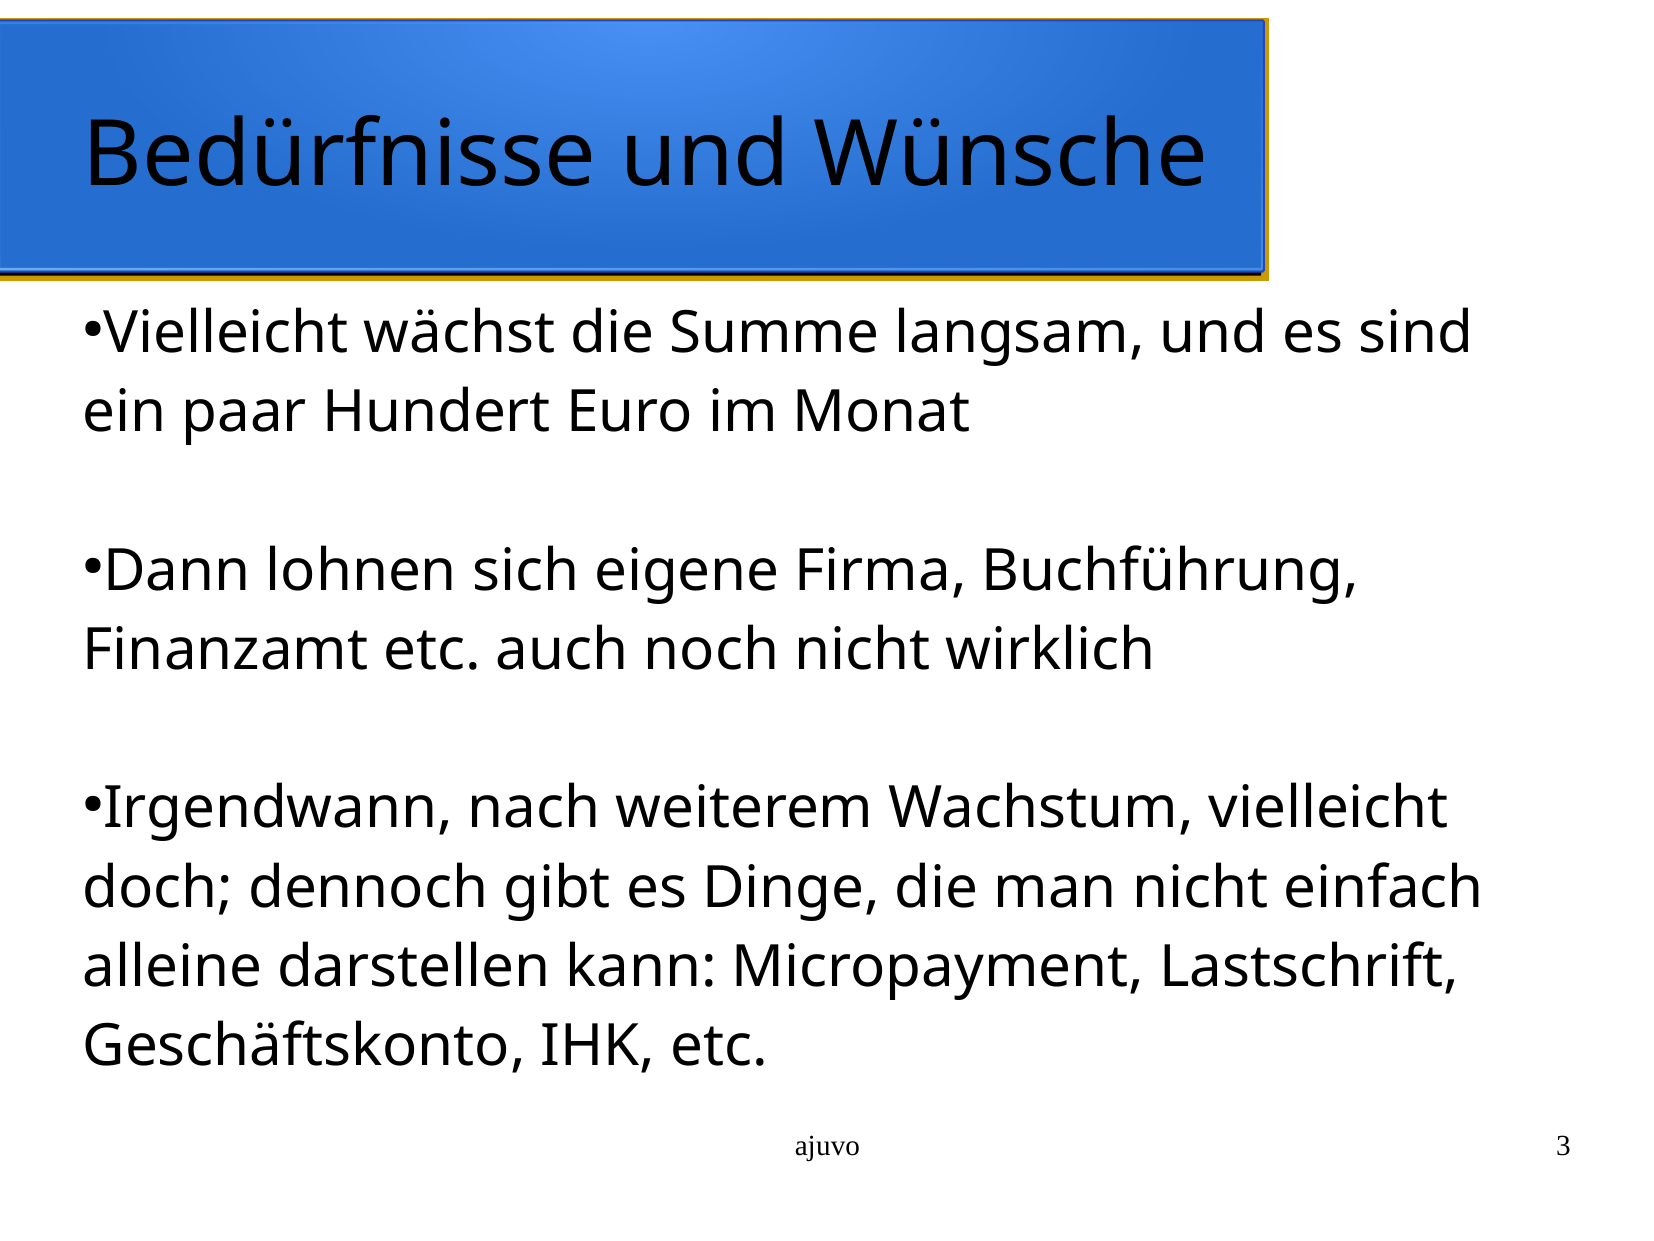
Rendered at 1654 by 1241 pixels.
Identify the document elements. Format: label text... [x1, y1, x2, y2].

title Bedürfnisse und Wünsche [82, 47, 1235, 252]
subtitle Vielleicht wächst die Summe langsam, und es sind ein paar Hundert Euro im Monat Dann lohnen sich eigene Firma, Buchführung, Finanzamt etc. auch noch nicht wirklich Irgendwann, nach weiterem Wachstum, vielleicht doch; dennoch gibt es Dinge, die man nicht einfach alleine darstellen kann: Micropayment, Lastschrift, Geschäftskonto, IHK, etc. [82, 290, 1571, 1046]
